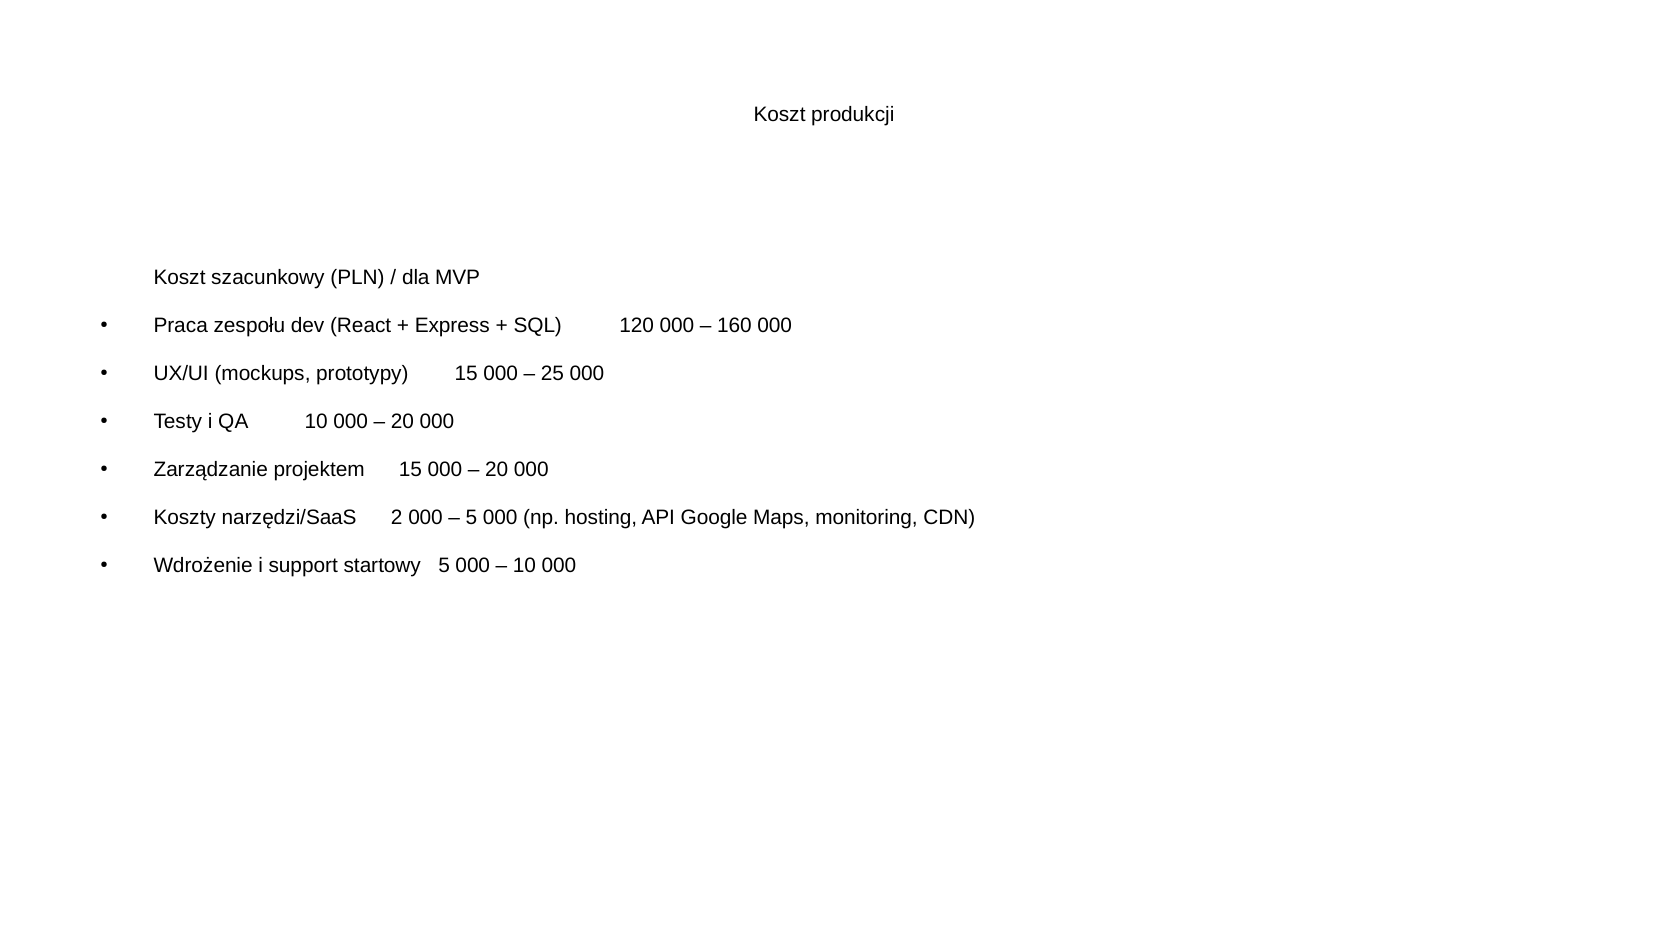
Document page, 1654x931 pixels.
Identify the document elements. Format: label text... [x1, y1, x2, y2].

list Koszt szacunkowy (PLN) / dla MVP Praca zespołu dev (React + Express + SQL) 120 000 – 160 000 UX/UI (mockups, prototypy) 15 000 – 25 000 Testy i QA 10 000 – 20 000 Zarządzanie projektem 15 000 – 20 000 Koszty narzędzi/SaaS 2 000 – 5 000 (np. hosting, API Google Maps, monitoring, CDN) Wdrożenie i support startowy 5 000 – 10 000 [82, 217, 1571, 758]
title Koszt produkcji [82, 37, 1571, 193]
